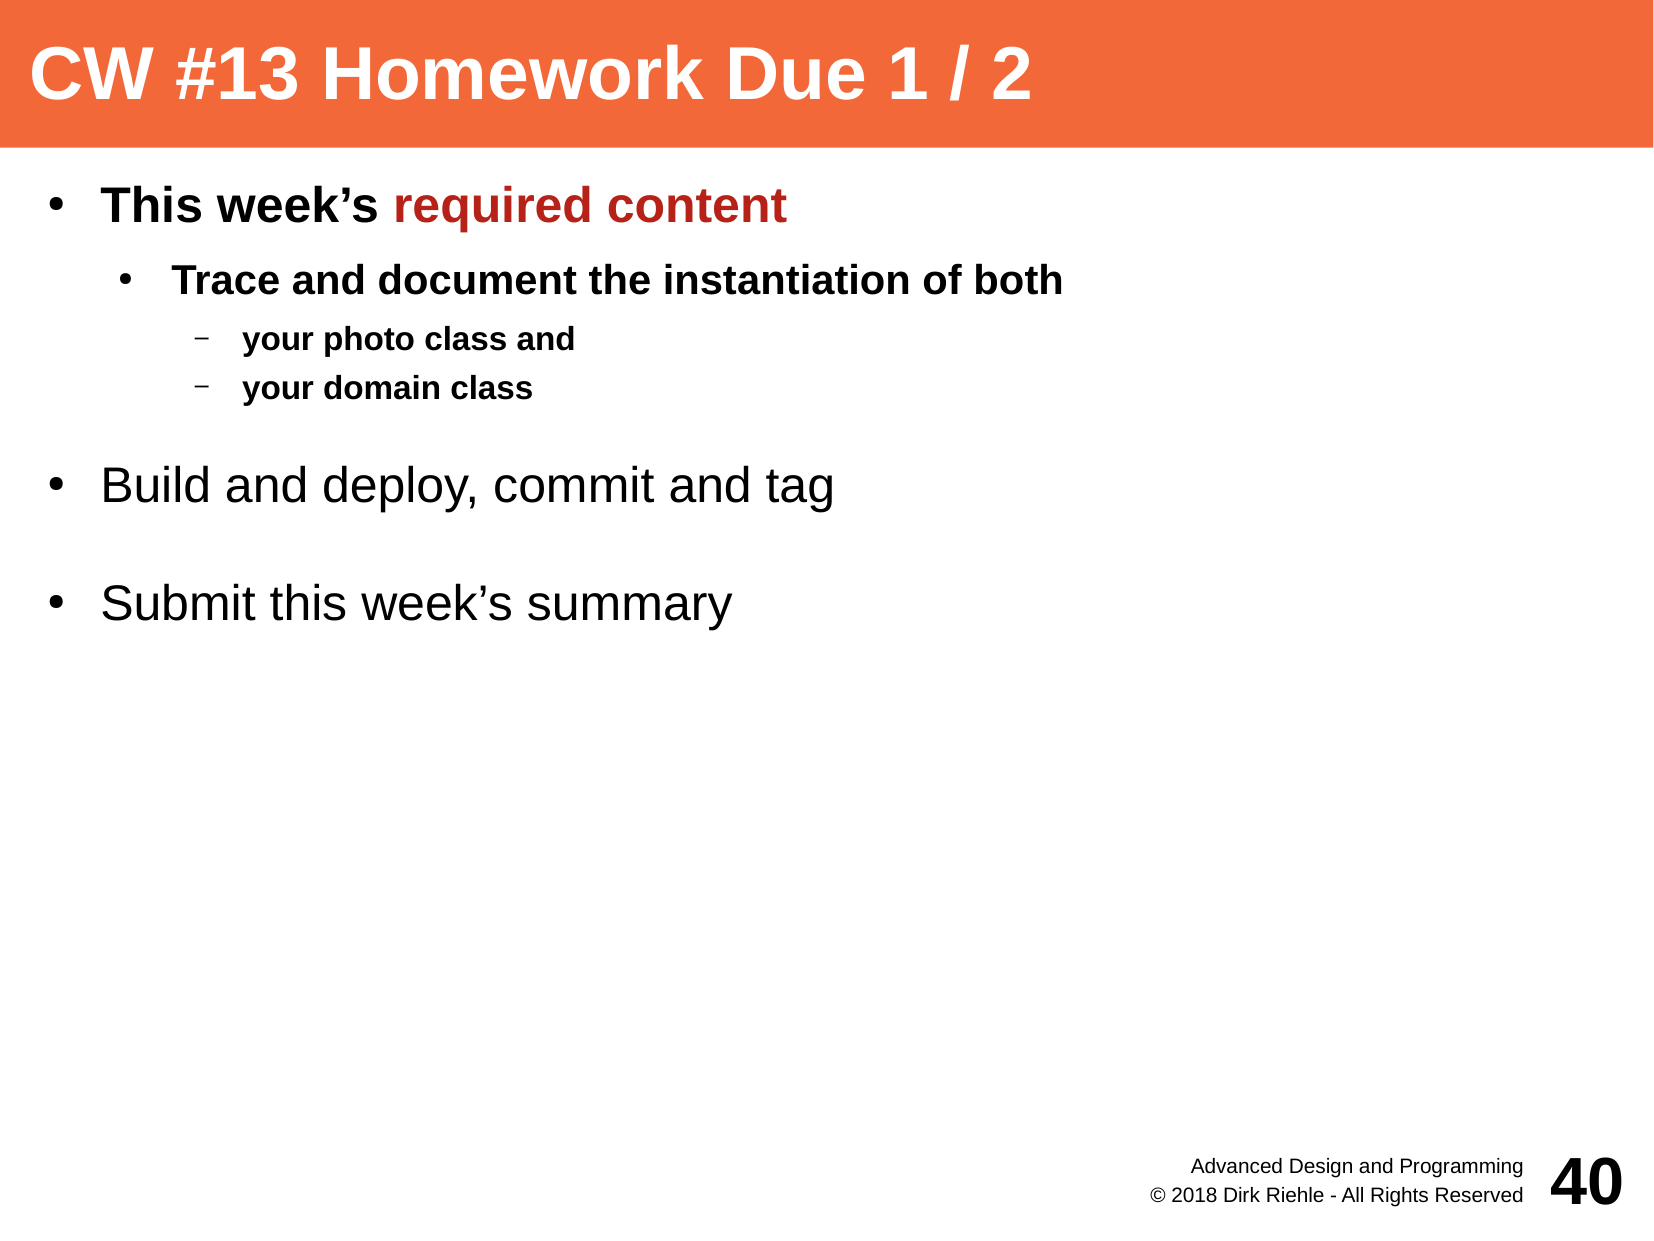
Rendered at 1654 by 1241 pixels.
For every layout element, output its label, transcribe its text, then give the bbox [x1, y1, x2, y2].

title CW #13 Homework Due 1 / 2 [0, 0, 1654, 148]
list This week’s required content Trace and document the instantiation of both your photo class and your domain class Build and deploy, commit and tag Submit this week’s summary [29, 177, 1625, 1211]
